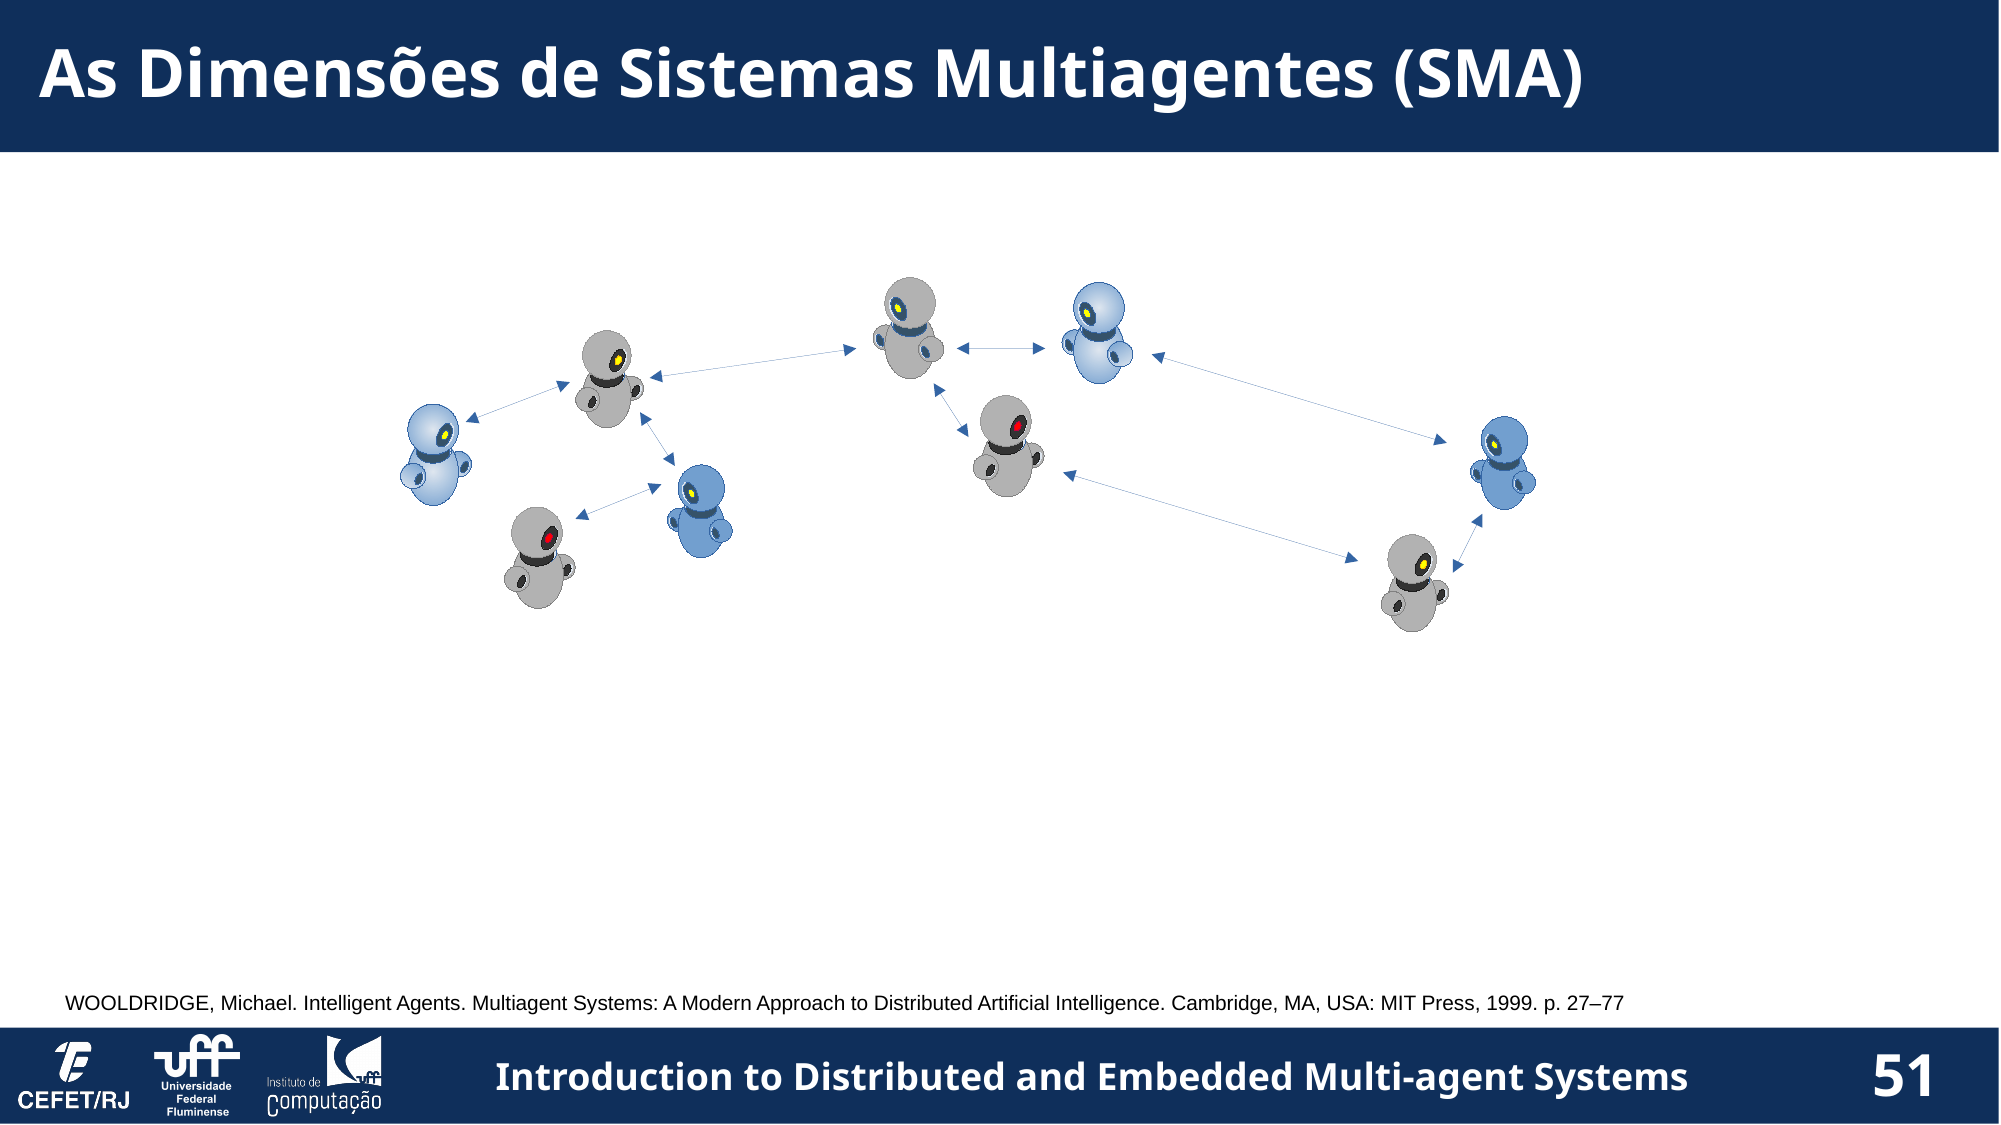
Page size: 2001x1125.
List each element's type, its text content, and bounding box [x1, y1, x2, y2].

text_box [575, 330, 644, 428]
text_box [873, 277, 944, 379]
text_box WOOLDRIDGE, Michael. Intelligent Agents. Multiagent Systems: A Modern Approach to Distributed Artificial Intelligence. Cambridge, MA, USA: MIT Press, 1999. p. 27–77 [50, 982, 1969, 1023]
text_box [504, 507, 576, 609]
text_box [400, 404, 472, 506]
text_box As Dimensões de Sistemas Multiagentes (SMA) [25, 23, 1999, 119]
picture [153, 1033, 241, 1121]
text_box [1061, 282, 1133, 384]
text_box [1470, 416, 1536, 510]
picture [18, 1021, 129, 1125]
text_box [973, 395, 1045, 497]
text_box [1381, 534, 1449, 632]
picture [265, 1033, 383, 1117]
text_box [667, 464, 733, 558]
